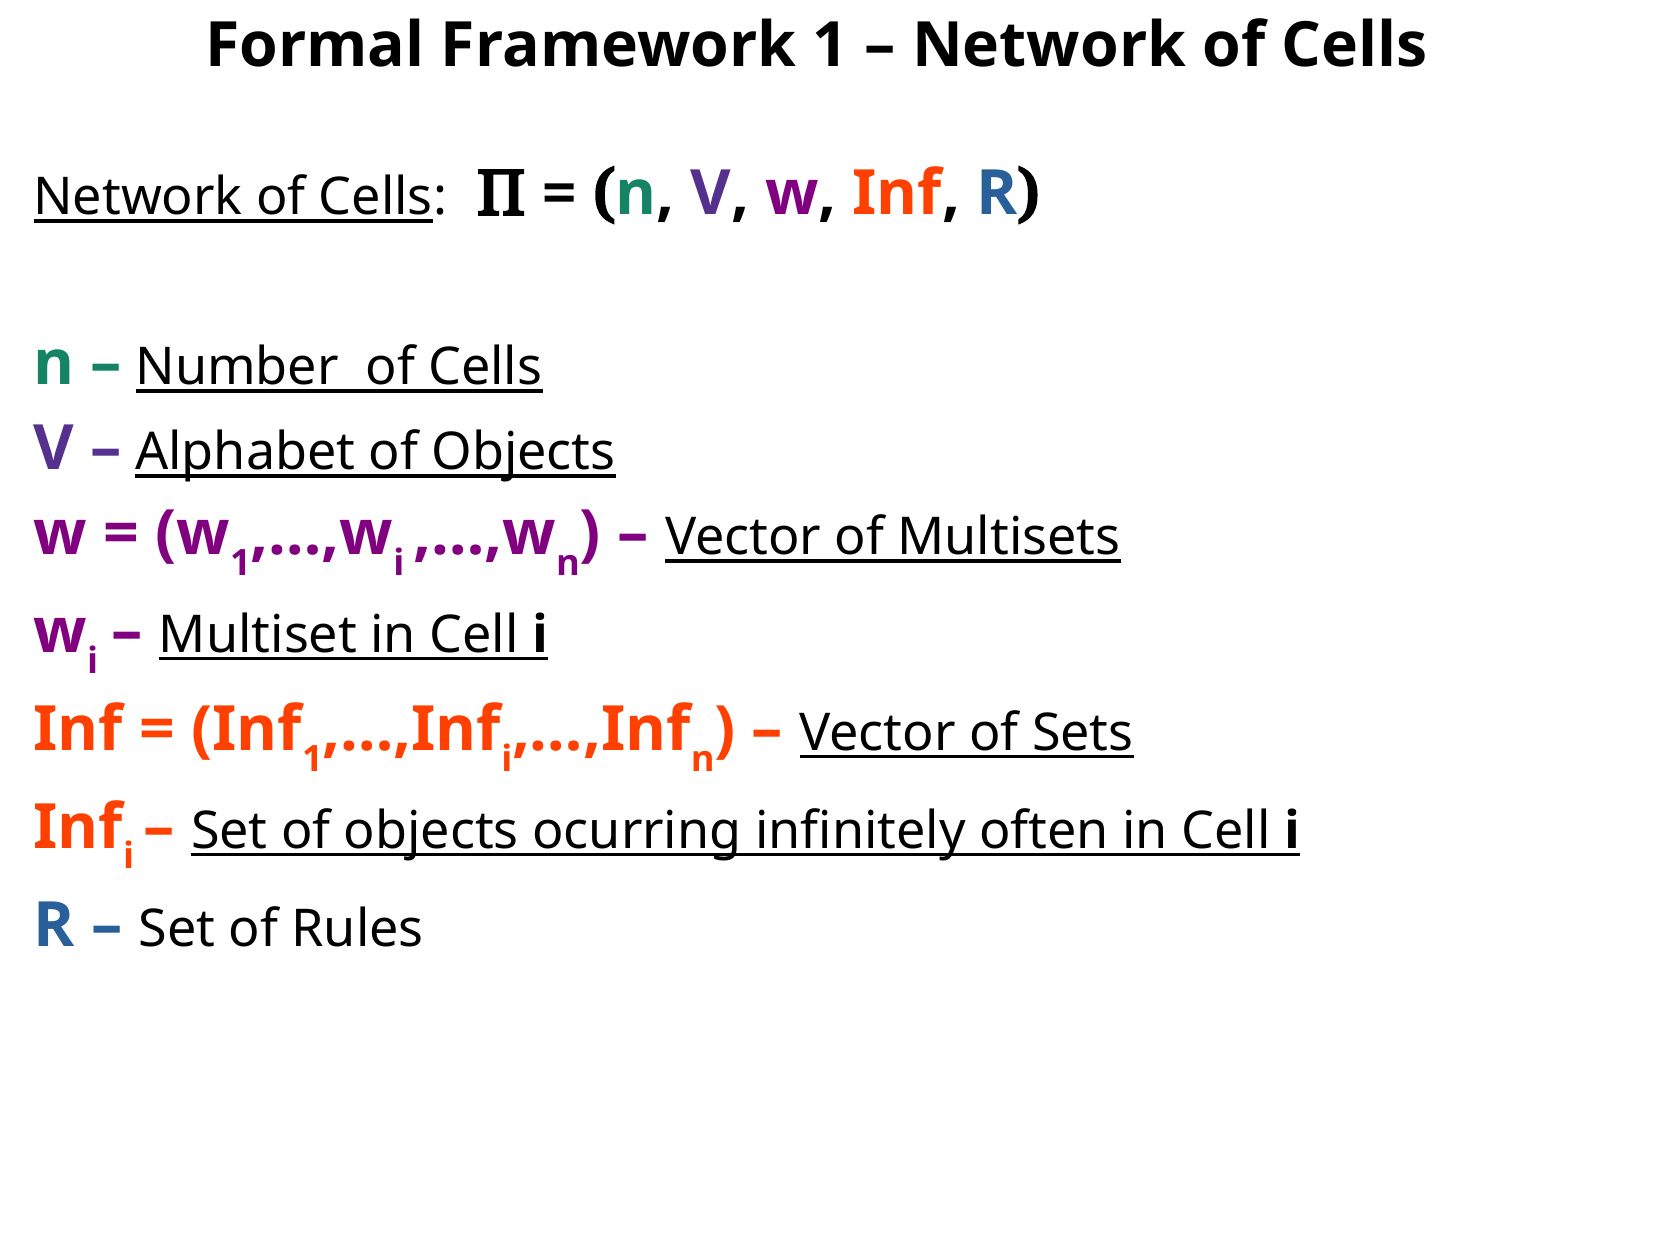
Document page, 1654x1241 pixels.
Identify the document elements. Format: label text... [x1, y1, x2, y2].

title Formal Framework 1 – Network of Cells [0, 1, 1651, 84]
title Network of Cells: Π = (n, V, w, Inf, R) n – Number of Cells V – Alphabet of Objects w = (w1,…,wi ,…,wn) – Vector of Multisets wi – Multiset in Cell i Inf = (Inf1,…,Infi,…,Infn) – Vector of Sets Infi – Set of objects ocurring infinitely often in Cell i R – Set of Rules [33, 107, 1636, 1005]
